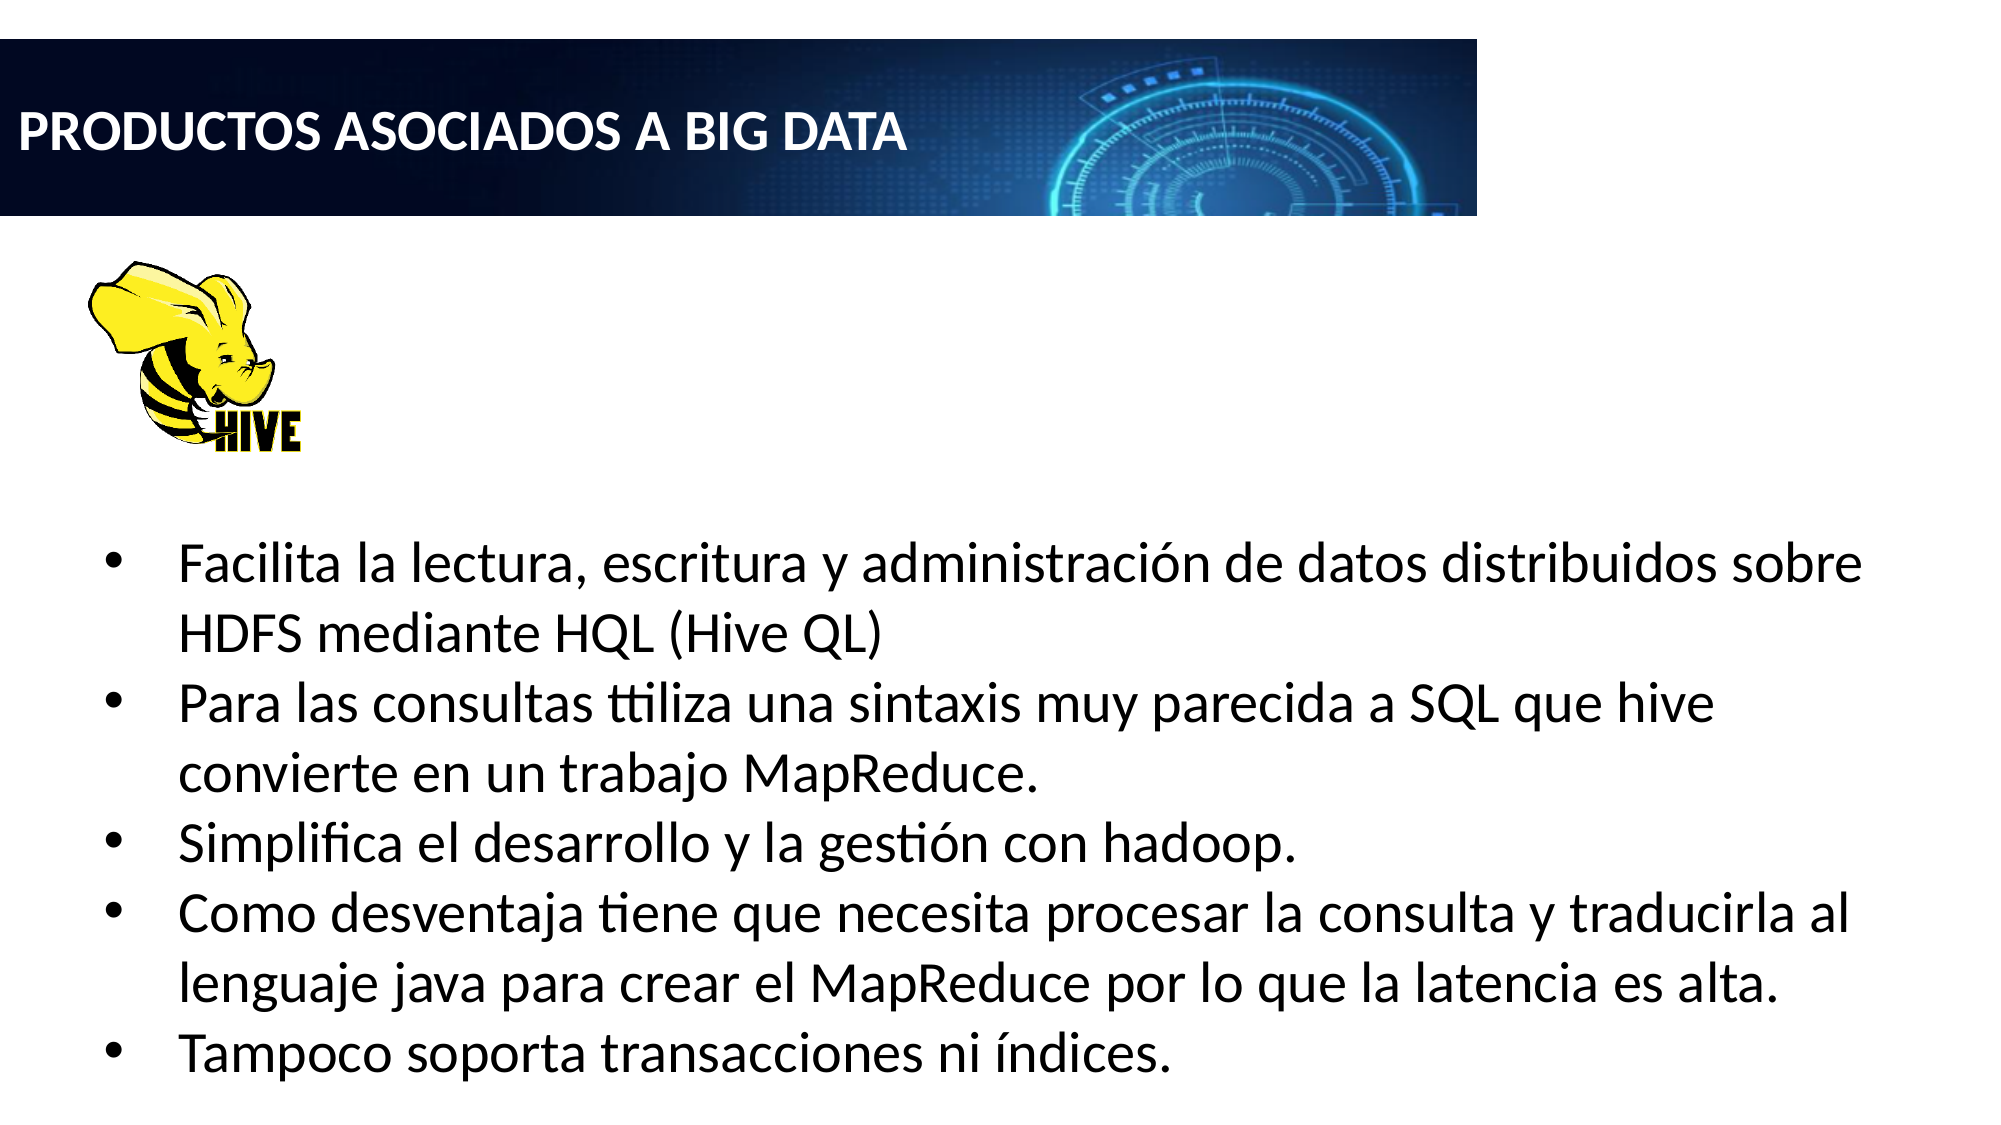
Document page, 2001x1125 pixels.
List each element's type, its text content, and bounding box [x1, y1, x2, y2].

picture [88, 261, 301, 452]
text_box Facilita la lectura, escritura y administración de datos distribuidos sobre HDFS mediante HQL (Hive QL) Para las consultas ttiliza una sintaxis muy parecida a SQL que hive convierte en un trabajo MapReduce. Simplifica el desarrollo y la gestión con hadoop. Como desventaja tiene que necesita procesar la consulta y traducirla al lenguaje java para crear el MapReduce por lo que la latencia es alta. Tampoco soporta transacciones ni índices. [88, 516, 1883, 1092]
text_box PRODUCTOS ASOCIADOS A BIG DATA [4, 84, 924, 170]
picture [0, 39, 1477, 216]
